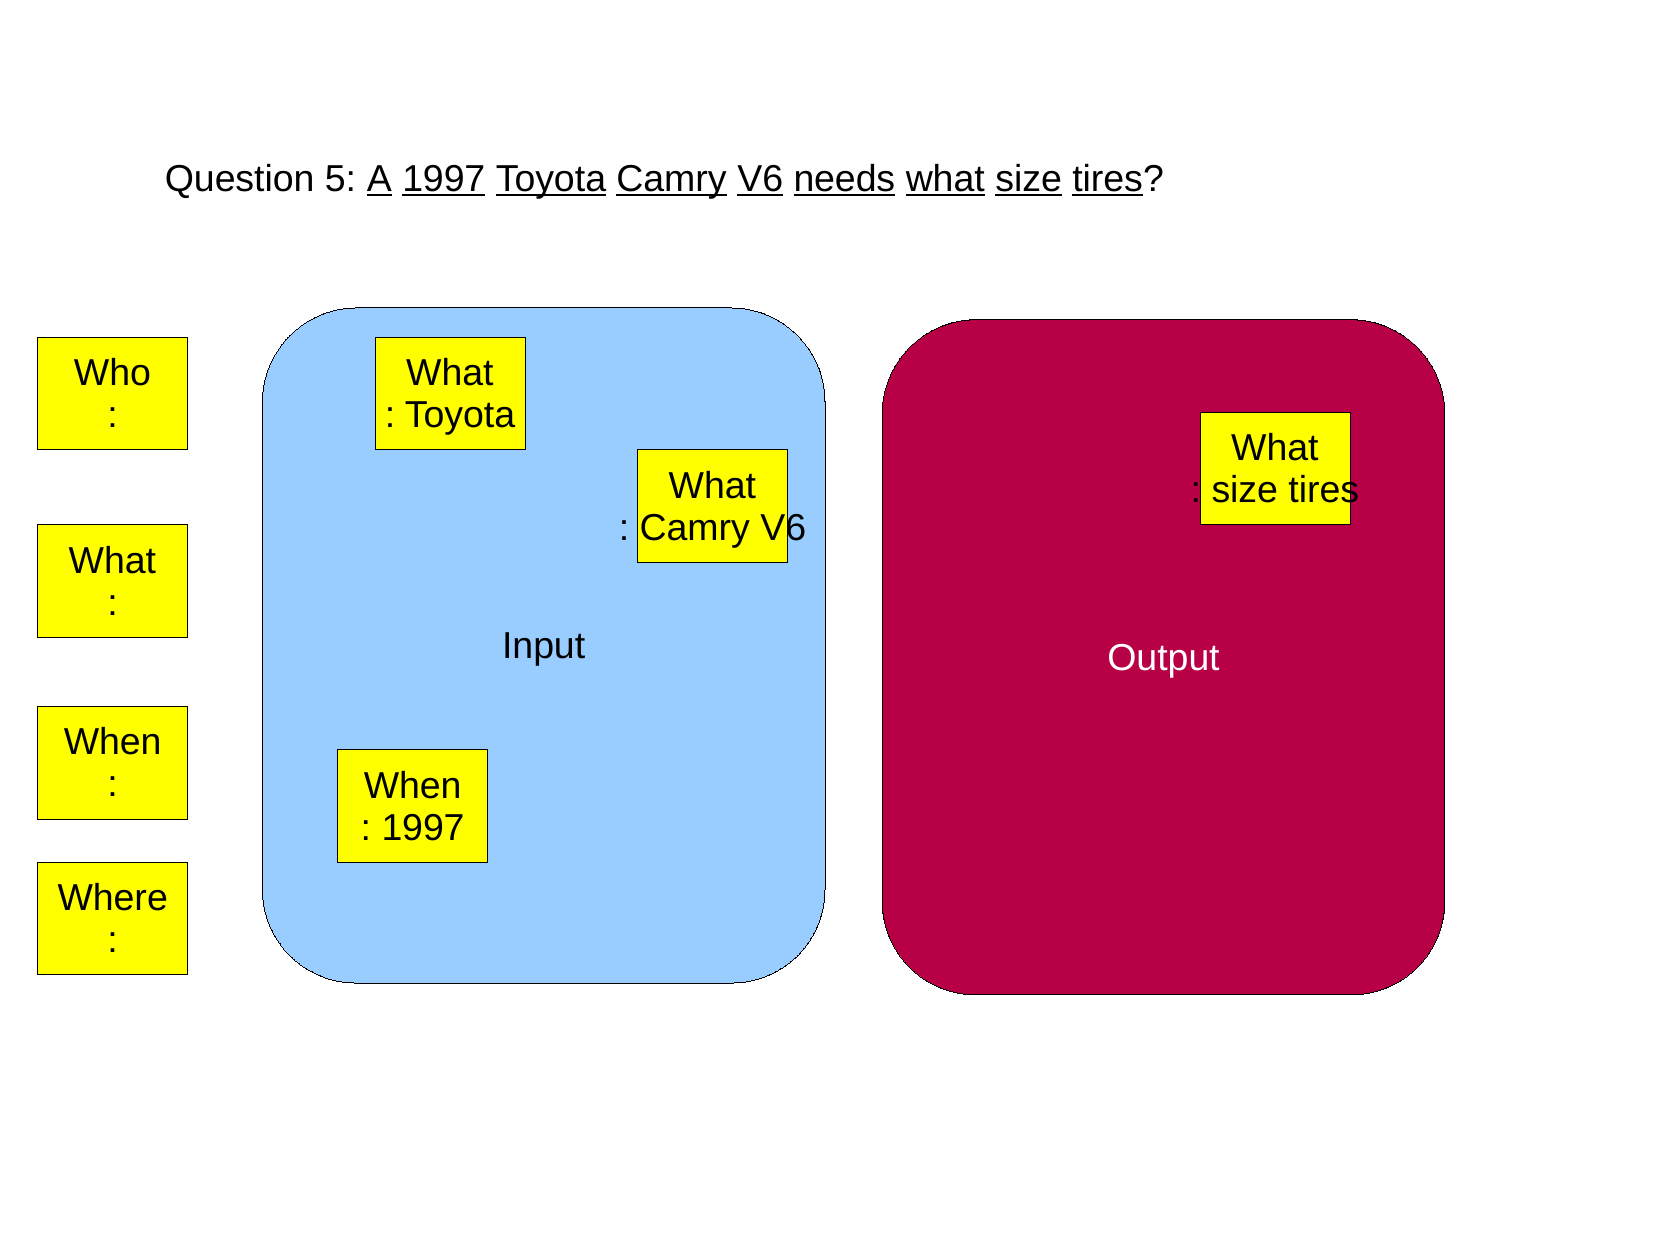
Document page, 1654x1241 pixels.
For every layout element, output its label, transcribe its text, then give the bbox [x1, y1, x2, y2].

text_box What : Toyota [375, 337, 526, 450]
text_box When : [37, 706, 188, 820]
text_box What : size tires [1200, 412, 1351, 525]
text_box When : 1997 [337, 749, 488, 863]
text_box Who : [37, 337, 188, 450]
text_box Output [882, 319, 1445, 995]
text_box Where : [37, 862, 188, 975]
text_box Input [262, 307, 826, 984]
text_box What : Camry V6 [637, 449, 788, 563]
text_box What : [37, 524, 188, 638]
text_box Question 5: A 1997 Toyota Camry V6 needs what size tires? [150, 150, 1313, 226]
